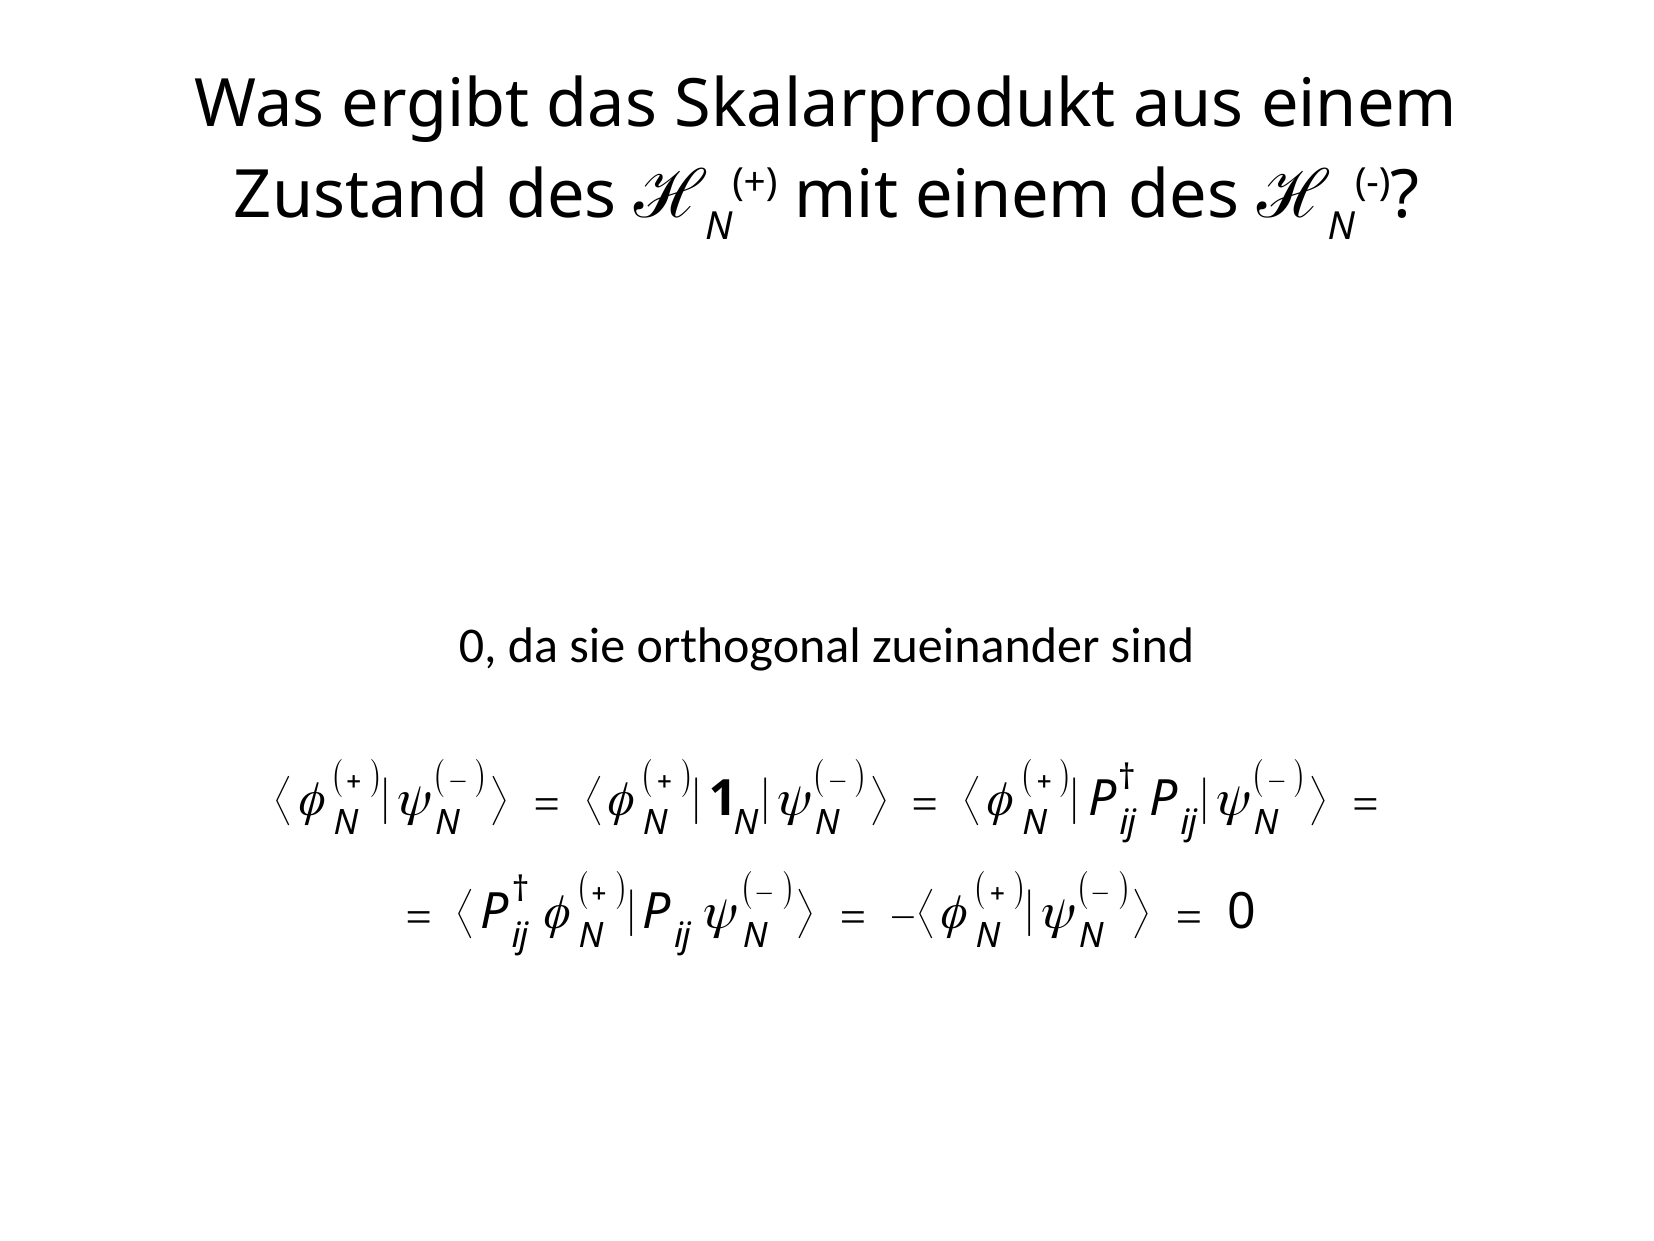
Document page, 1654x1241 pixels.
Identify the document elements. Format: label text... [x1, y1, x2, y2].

title Was ergibt das Skalarprodukt aus einem Zustand des ℋN(+) mit einem des ℋN(-)? [82, 49, 1571, 257]
subtitle 0, da sie orthogonal zueinander sind [82, 290, 1571, 1010]
chart [267, 756, 1386, 957]
